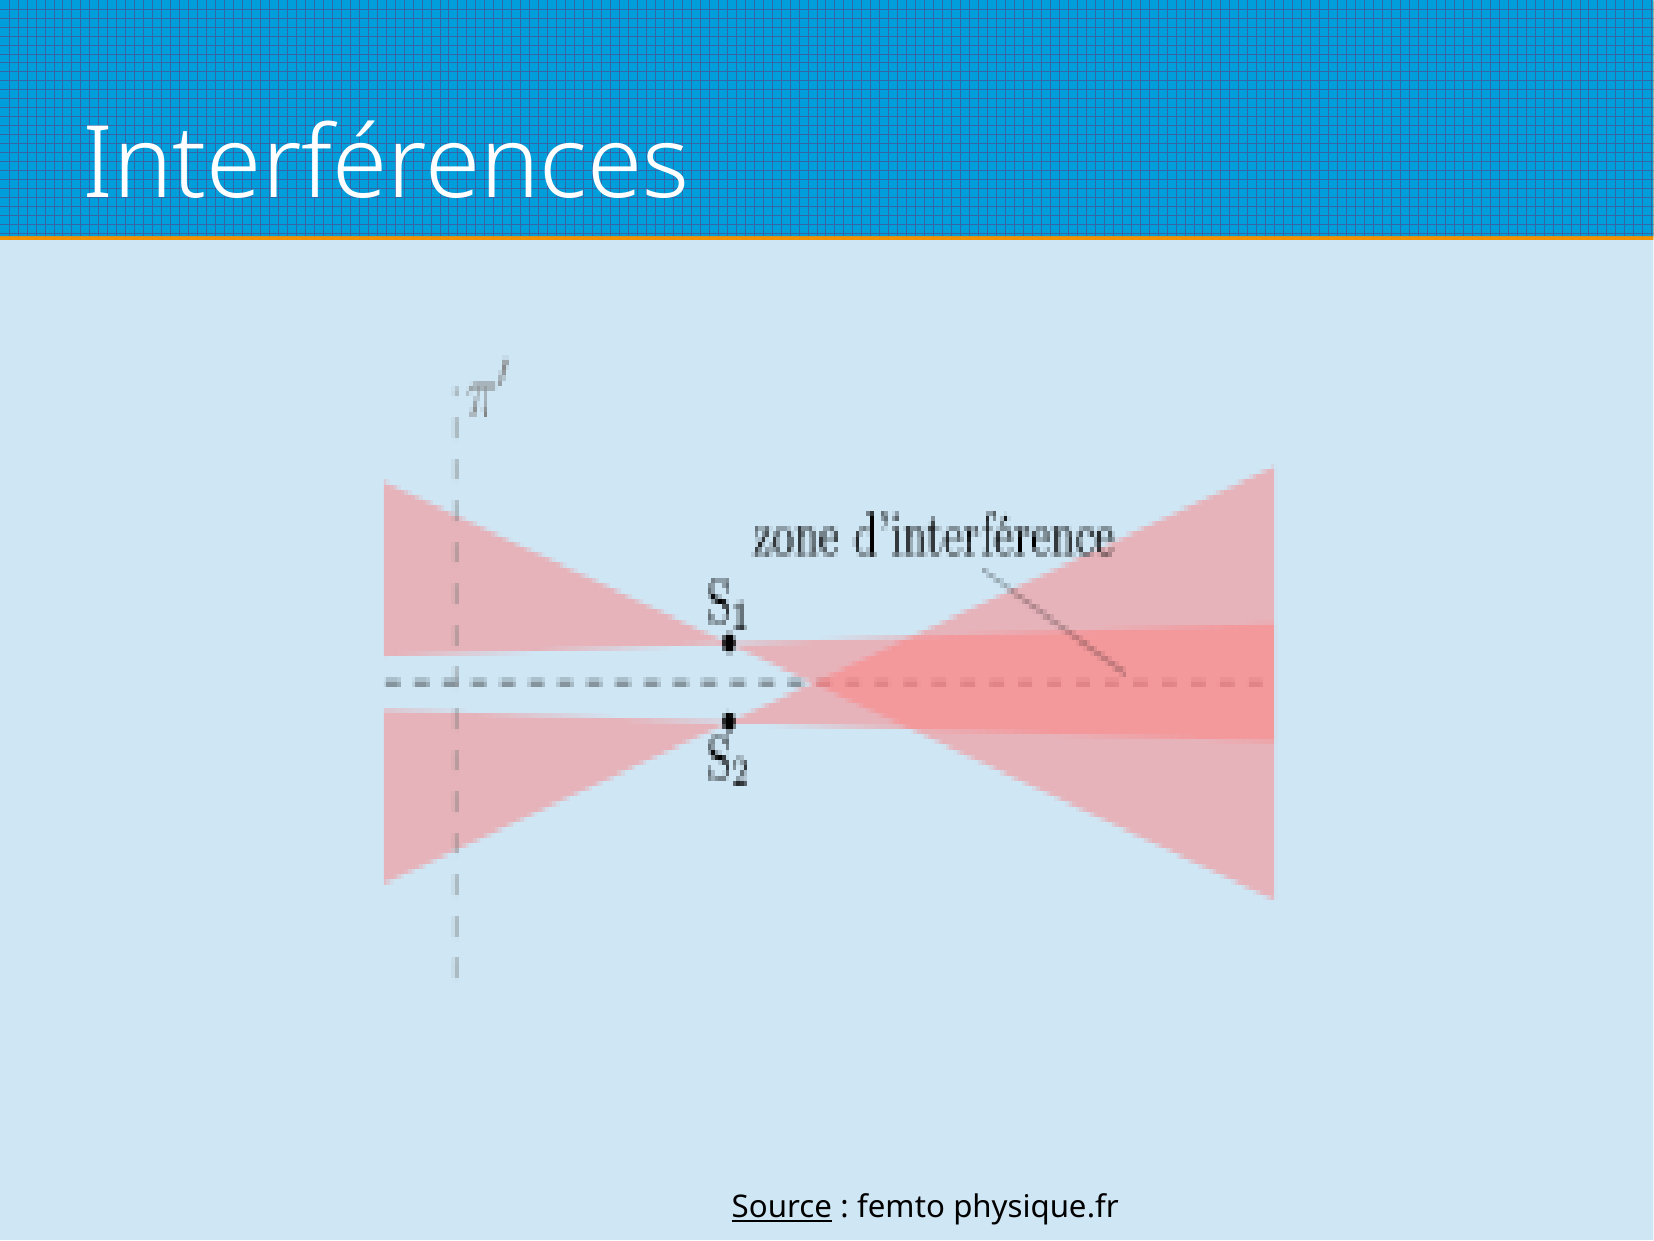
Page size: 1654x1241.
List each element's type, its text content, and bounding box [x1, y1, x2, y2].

picture [383, 324, 1300, 1015]
title Interférences [82, 19, 1571, 227]
text_box Source : femto physique.fr [725, 1179, 1654, 1232]
